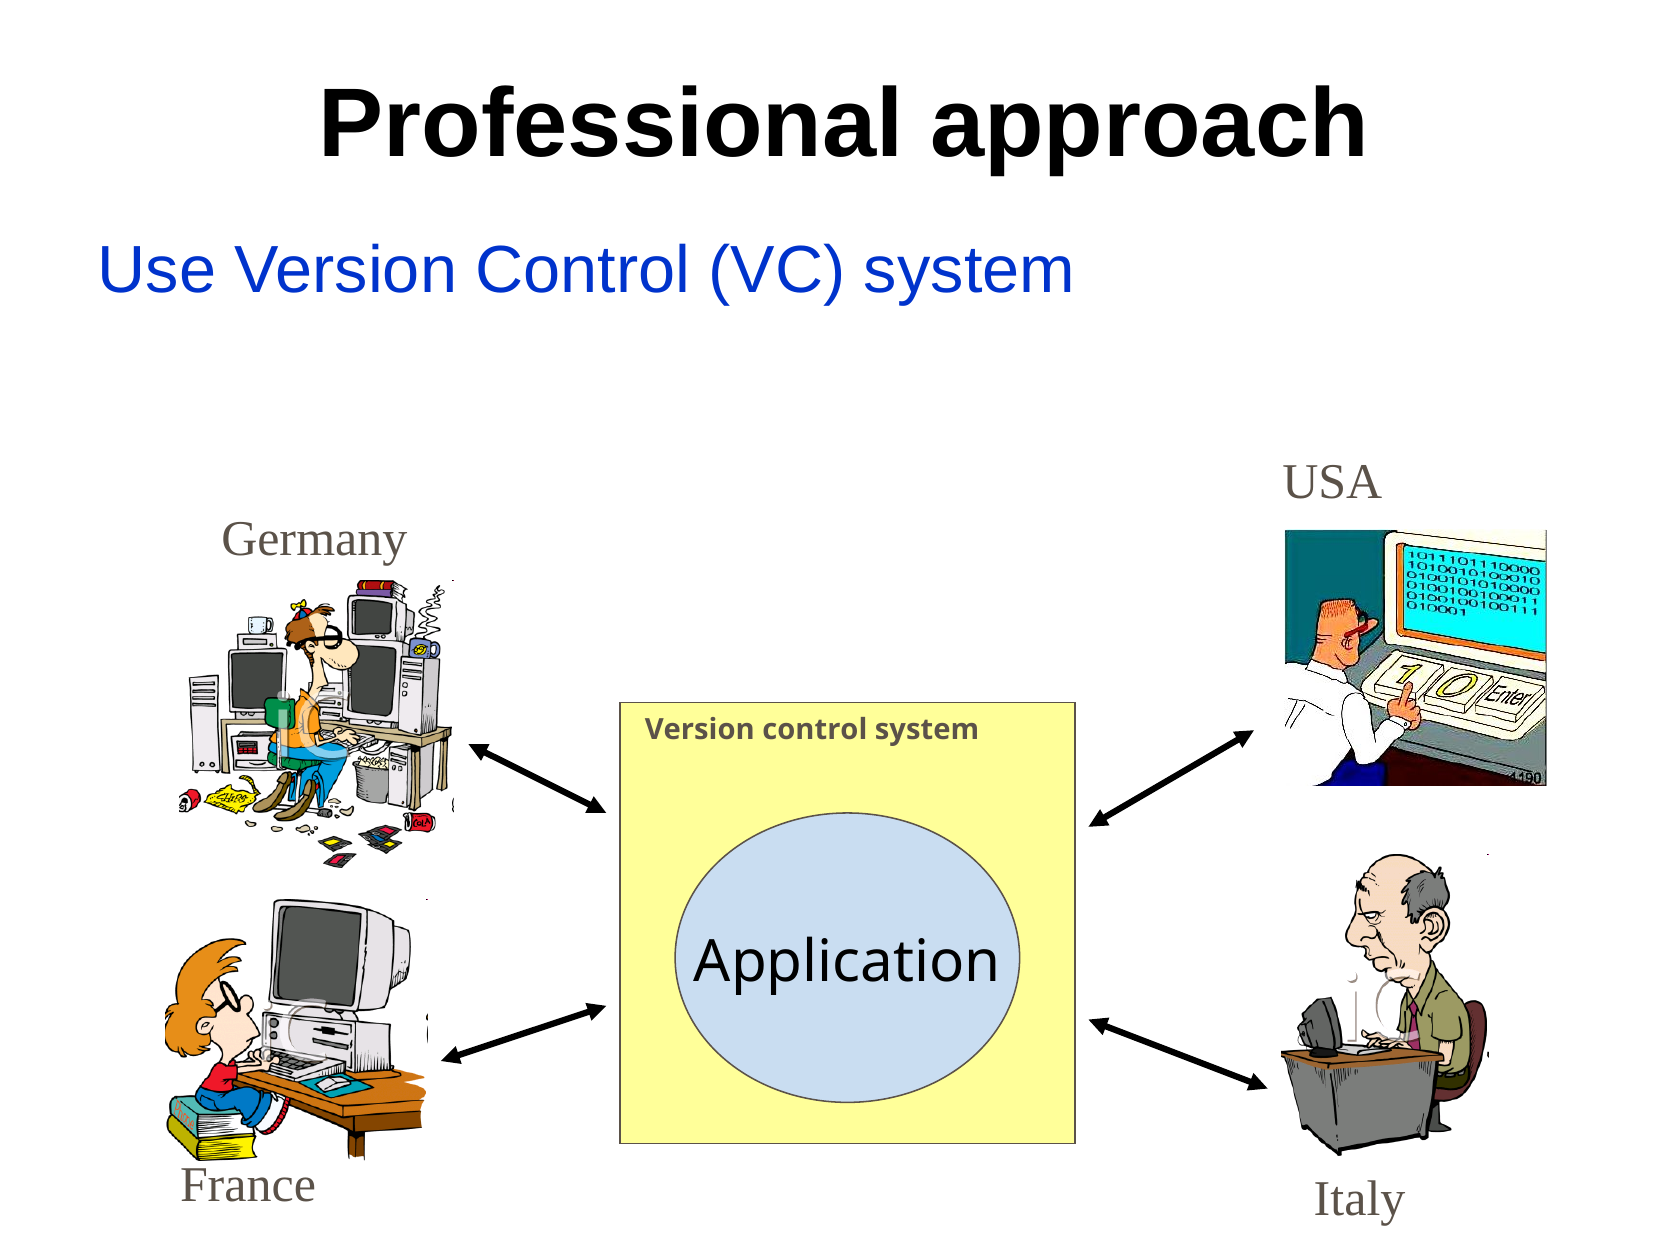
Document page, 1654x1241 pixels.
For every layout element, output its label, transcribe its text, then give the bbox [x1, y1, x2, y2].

text_box USA [1267, 440, 1398, 517]
text_box Application [675, 812, 1020, 1103]
title Professional approach [82, 49, 1571, 196]
text_box [620, 702, 1075, 1144]
picture [165, 899, 428, 1161]
list Use Version Control (VC) system [82, 225, 1538, 1186]
picture [1281, 854, 1489, 1156]
picture [1284, 529, 1547, 786]
text_box Version control system [630, 702, 995, 754]
text_box France [165, 1161, 332, 1220]
text_box Germany [206, 497, 423, 574]
text_box Italy [1298, 1157, 1421, 1233]
picture [179, 580, 454, 868]
